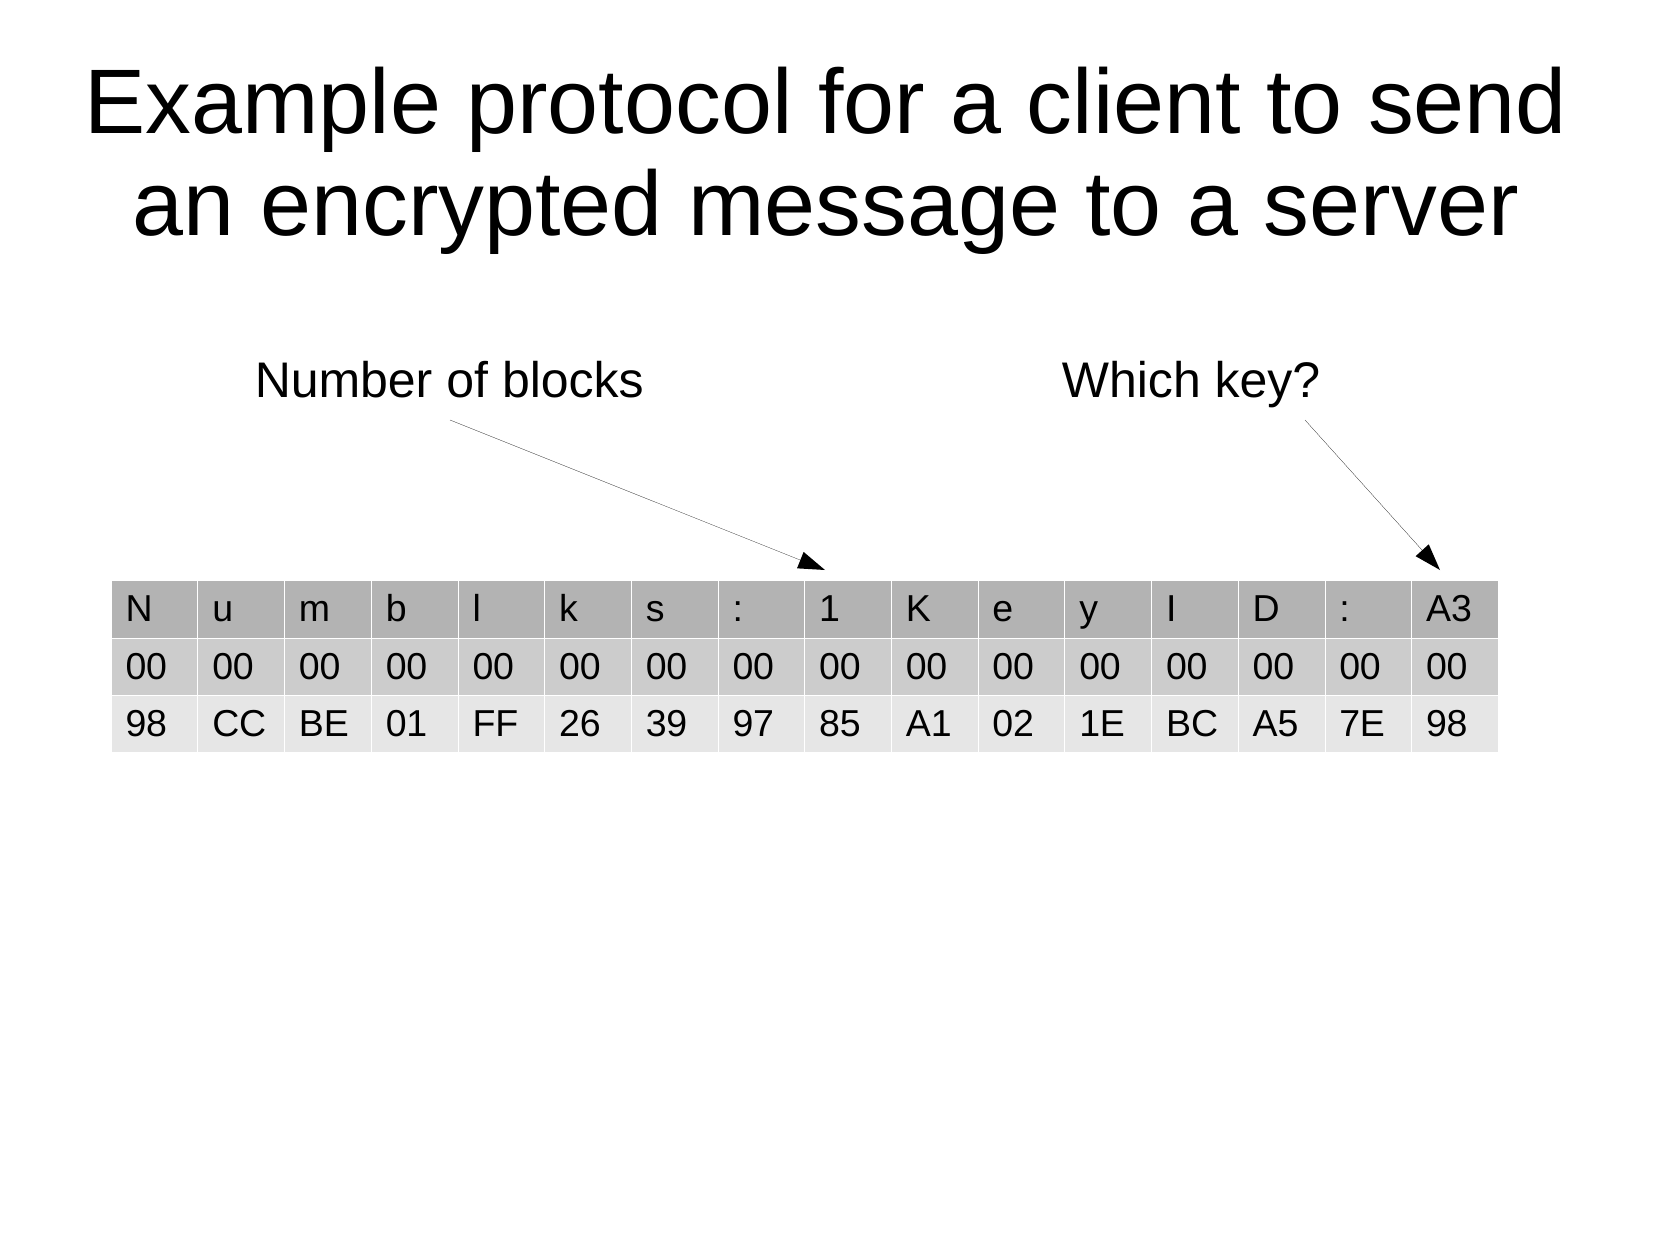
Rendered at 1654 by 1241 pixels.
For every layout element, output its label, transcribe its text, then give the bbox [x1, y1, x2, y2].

table_header : [719, 581, 804, 638]
table_cell 98 [112, 696, 197, 752]
table_cell 01 [372, 696, 458, 752]
table_header e [979, 581, 1064, 638]
table_cell 00 [892, 639, 978, 695]
table_cell 39 [632, 696, 718, 752]
table_cell 85 [805, 696, 891, 752]
table_header N [112, 581, 197, 638]
table_cell 00 [459, 639, 544, 695]
table_cell 00 [545, 639, 631, 695]
table_cell 00 [372, 639, 458, 695]
table_cell 00 [1326, 639, 1411, 695]
table_header A3 [1412, 581, 1498, 638]
table_cell 00 [805, 639, 891, 695]
table_cell 97 [719, 696, 804, 752]
table_cell 00 [112, 639, 197, 695]
table_header l [459, 581, 544, 638]
table_cell 00 [285, 639, 371, 695]
table_header u [198, 581, 284, 638]
table_header 1 [805, 581, 891, 638]
table_cell 00 [1065, 639, 1151, 695]
table_cell 00 [719, 639, 804, 695]
table_cell 00 [1412, 639, 1498, 695]
table_cell 26 [545, 696, 631, 752]
table_header : [1326, 581, 1411, 638]
table_header D [1239, 581, 1325, 638]
table_header I [1152, 581, 1238, 638]
table_header k [545, 581, 631, 638]
title Example protocol for a client to send an encrypted message to a server [82, 49, 1571, 257]
table_cell BE [285, 696, 371, 752]
table_cell 1E [1065, 696, 1151, 752]
table_cell 02 [979, 696, 1064, 752]
table_cell 00 [198, 639, 284, 695]
table_cell 00 [1152, 639, 1238, 695]
table_cell 98 [1412, 696, 1498, 752]
table_cell BC [1152, 696, 1238, 752]
table_cell 7E [1326, 696, 1411, 752]
table_cell 00 [1239, 639, 1325, 695]
table_header m [285, 581, 371, 638]
table_cell CC [198, 696, 284, 752]
table_cell A1 [892, 696, 978, 752]
table_cell A5 [1239, 696, 1325, 752]
table_cell 00 [979, 639, 1064, 695]
table_cell 00 [632, 639, 718, 695]
table_header s [632, 581, 718, 638]
table_header K [892, 581, 978, 638]
table_header y [1065, 581, 1151, 638]
table_cell FF [459, 696, 544, 752]
table_header b [372, 581, 458, 638]
text_box Number of blocks Which key? [240, 345, 1471, 473]
